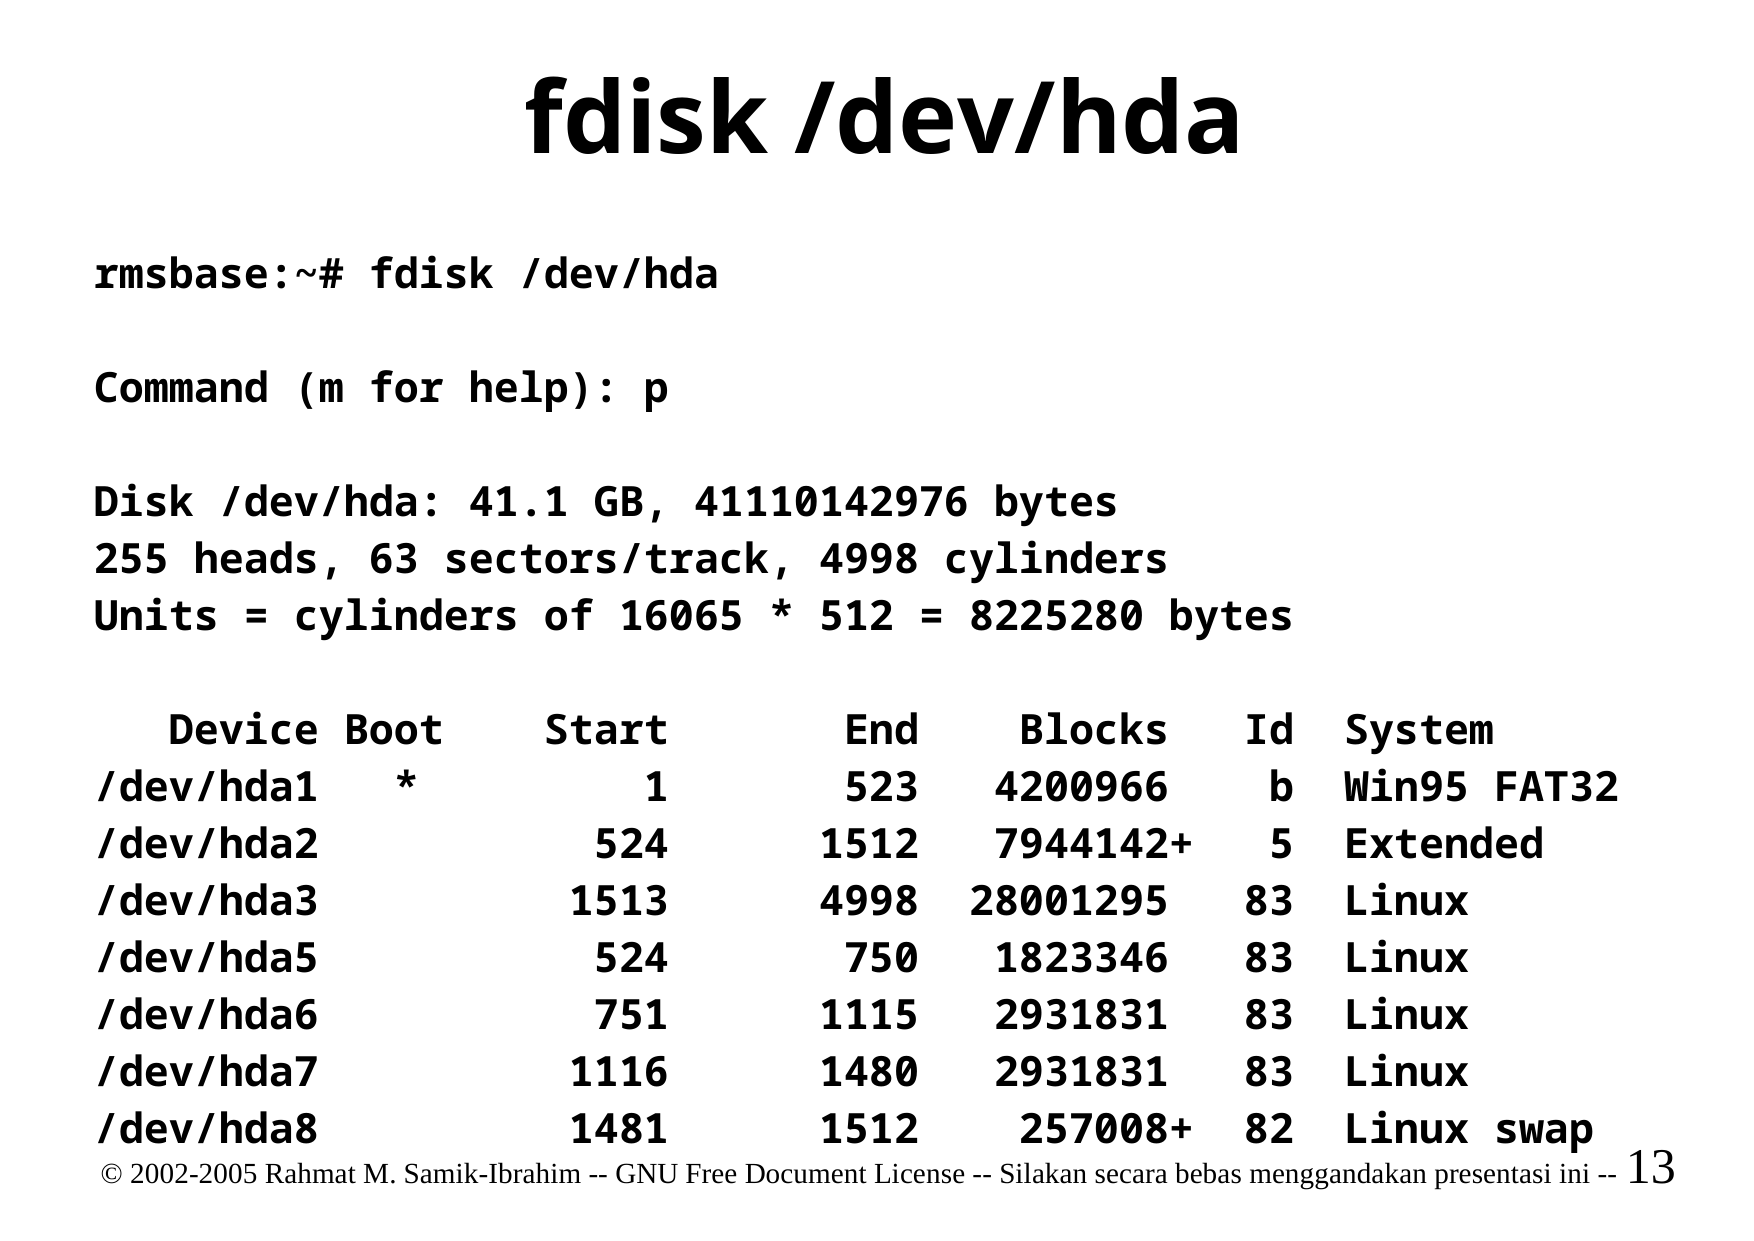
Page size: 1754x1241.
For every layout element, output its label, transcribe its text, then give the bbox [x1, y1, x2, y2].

text_box rmsbase:~# fdisk /dev/hda Command (m for help): p Disk /dev/hda: 41.1 GB, 41110142976 bytes 255 heads, 63 sectors/track, 4998 cylinders Units = cylinders of 16065 * 512 = 8225280 bytes Device Boot Start End Blocks Id System /dev/hda1 * 1 523 4200966 b Win95 FAT32 /dev/hda2 524 1512 7944142+ 5 Extended /dev/hda3 1513 4998 28001295 83 Linux /dev/hda5 524 750 1823346 83 Linux /dev/hda6 751 1115 2931831 83 Linux /dev/hda7 1116 1480 2931831 83 Linux /dev/hda8 1481 1512 257008+ 82 Linux swap [94, 244, 1686, 1077]
title fdisk /dev/hda [171, 43, 1599, 186]
